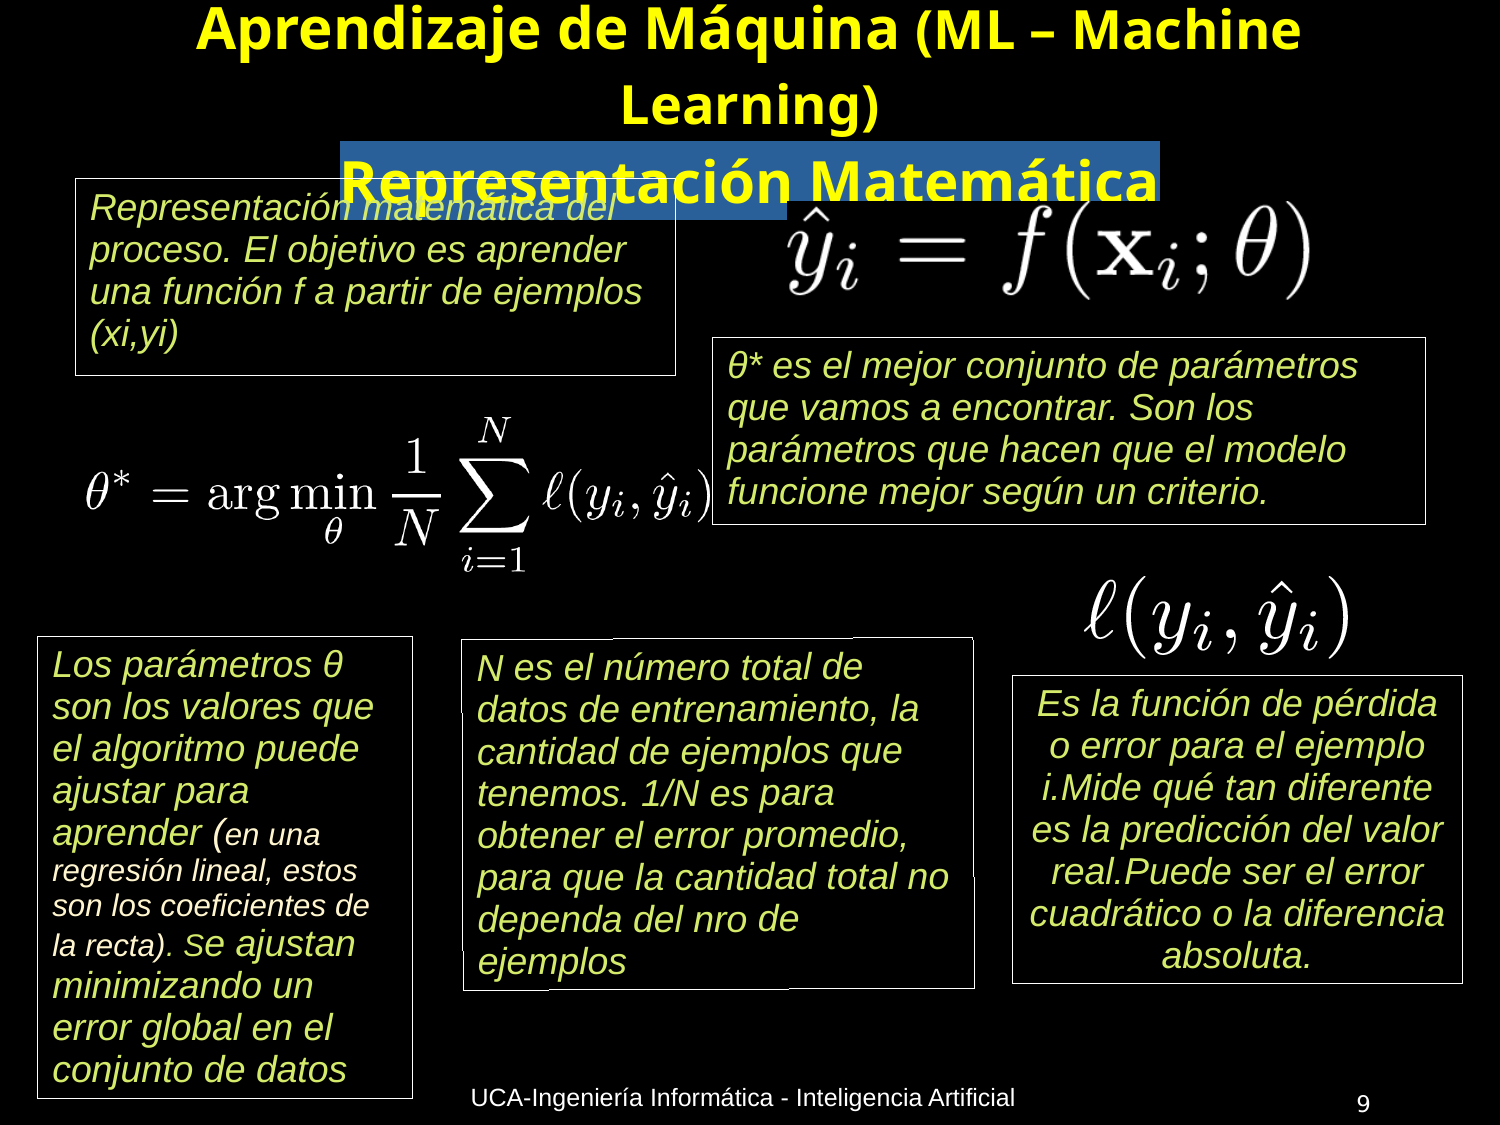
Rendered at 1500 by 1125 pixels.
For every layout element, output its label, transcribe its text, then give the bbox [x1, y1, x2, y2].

text_box θ* es el mejor conjunto de parámetros que vamos a encontrar. Son los parámetros que hacen que el modelo funcione mejor según un criterio. [712, 337, 1426, 525]
picture [1084, 576, 1351, 660]
text_box Es la función de pérdida o error para el ejemplo i.Mide qué tan diferente es la predicción del valor real.Puede ser el error cuadrático o la diferencia absoluta. [1012, 675, 1463, 984]
picture [787, 201, 1313, 300]
text_box Representación matemática del proceso. El objetivo es aprender una función f a partir de ejemplos (xi,yi) [75, 178, 676, 376]
picture [86, 412, 713, 572]
text_box N es el número total de datos de entrenamiento, la cantidad de ejemplos que tenemos. 1/N es para obtener el error promedio, para que la cantidad total no dependa del nro de ejemplos [461, 637, 975, 991]
text_box [75, 232, 1426, 1051]
title Aprendizaje de Máquina (ML – Machine Learning) Representación Matemática [75, 45, 1425, 162]
text_box Los parámetros θ son los valores que el algoritmo puede ajustar para aprender (en una regresión lineal, estos son los coeficientes de la recta). Se ajustan minimizando un error global en el conjunto de datos [37, 636, 413, 1099]
